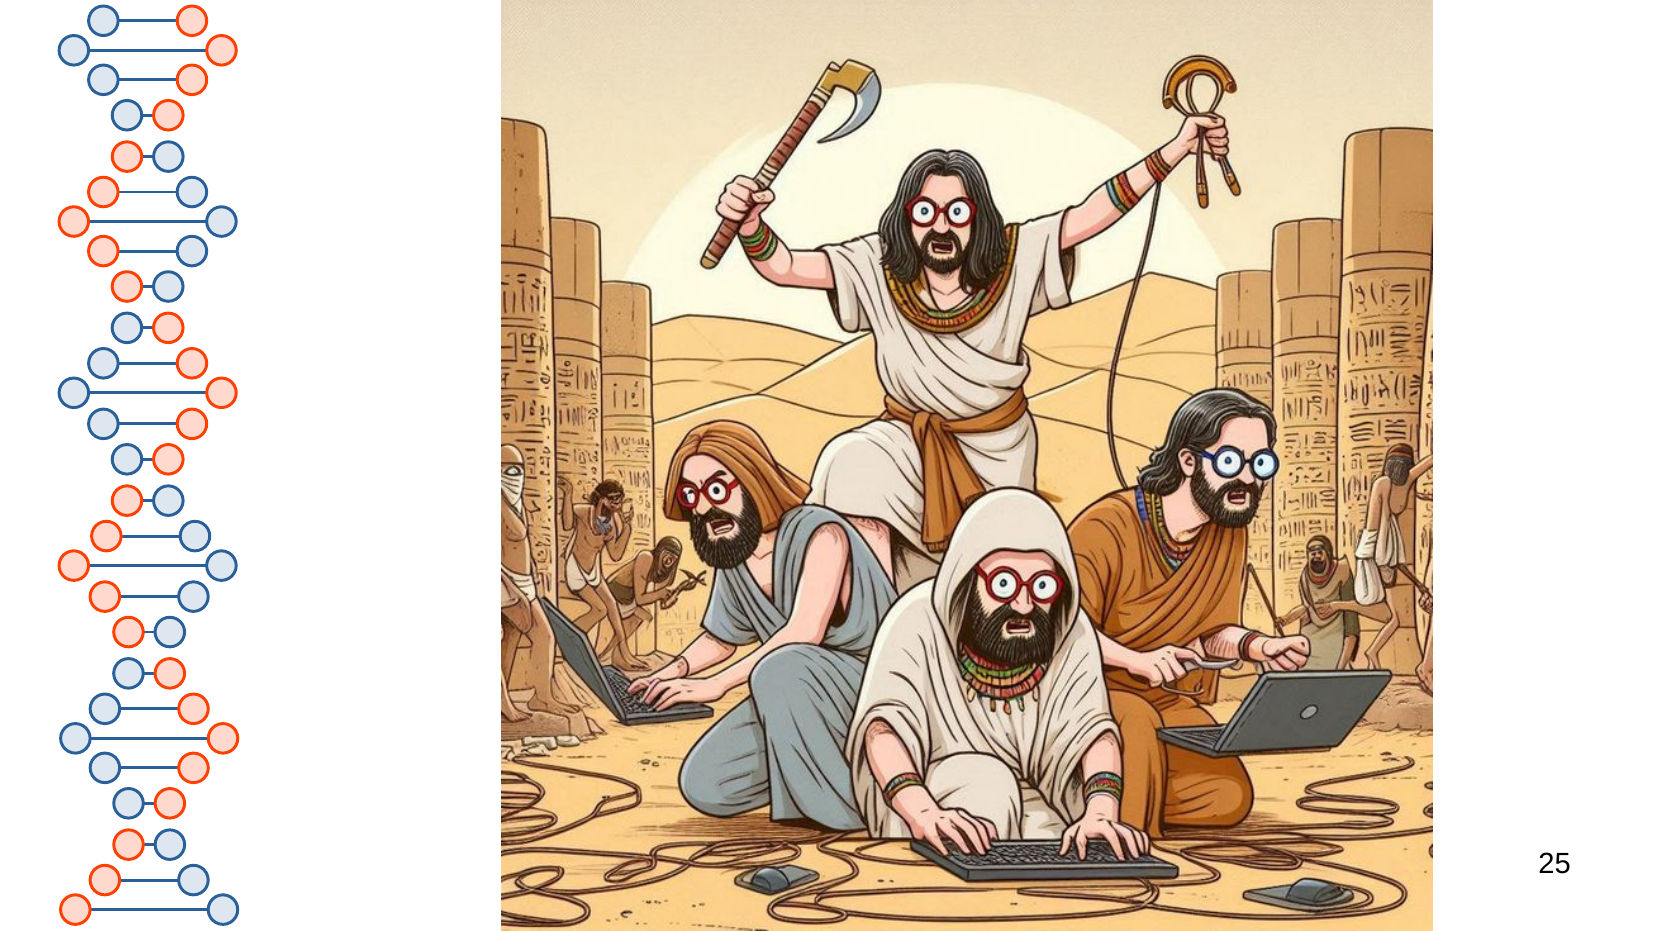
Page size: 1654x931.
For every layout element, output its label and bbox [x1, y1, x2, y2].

picture [501, 0, 1433, 931]
